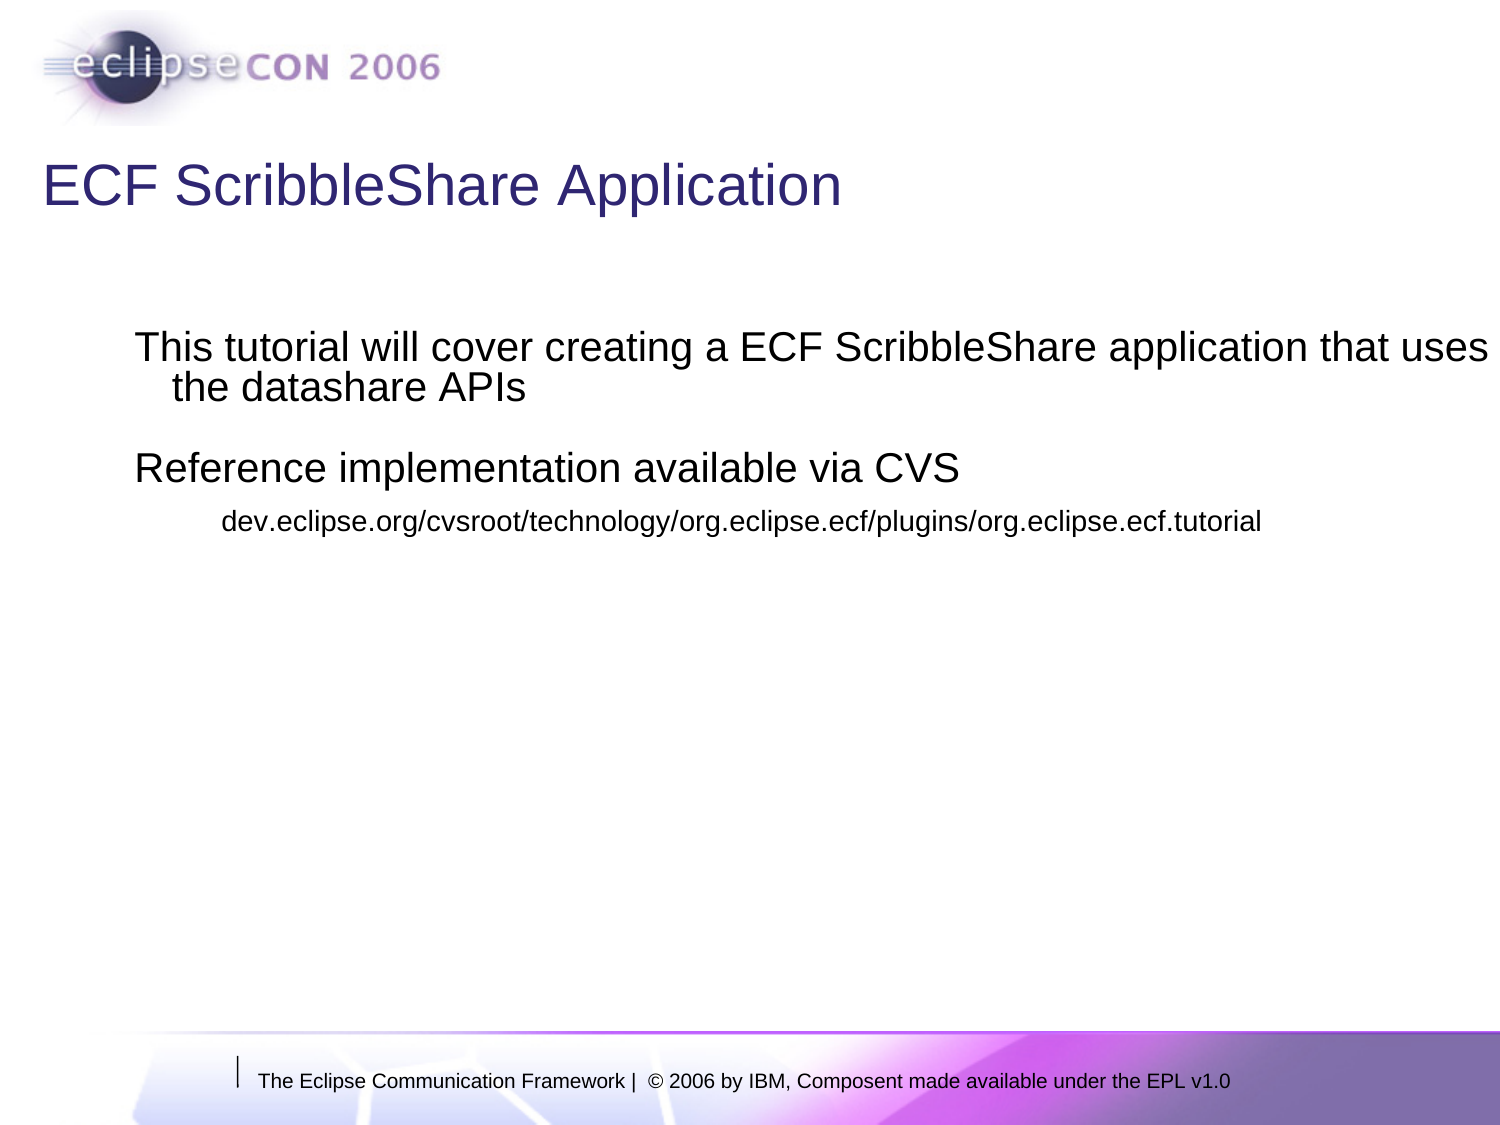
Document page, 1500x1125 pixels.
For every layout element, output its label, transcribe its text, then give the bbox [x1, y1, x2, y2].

picture [0, 1031, 1500, 1125]
title ECF ScribbleShare Application [27, 157, 1500, 248]
list This tutorial will cover creating a ECF ScribbleShare application that uses the datashare APIs Reference implementation available via CVS dev.eclipse.org/cvsroot/technology/org.eclipse.ecf/plugins/org.eclipse.ecf.tutorial [119, 321, 1500, 1027]
picture [31, 10, 1040, 126]
